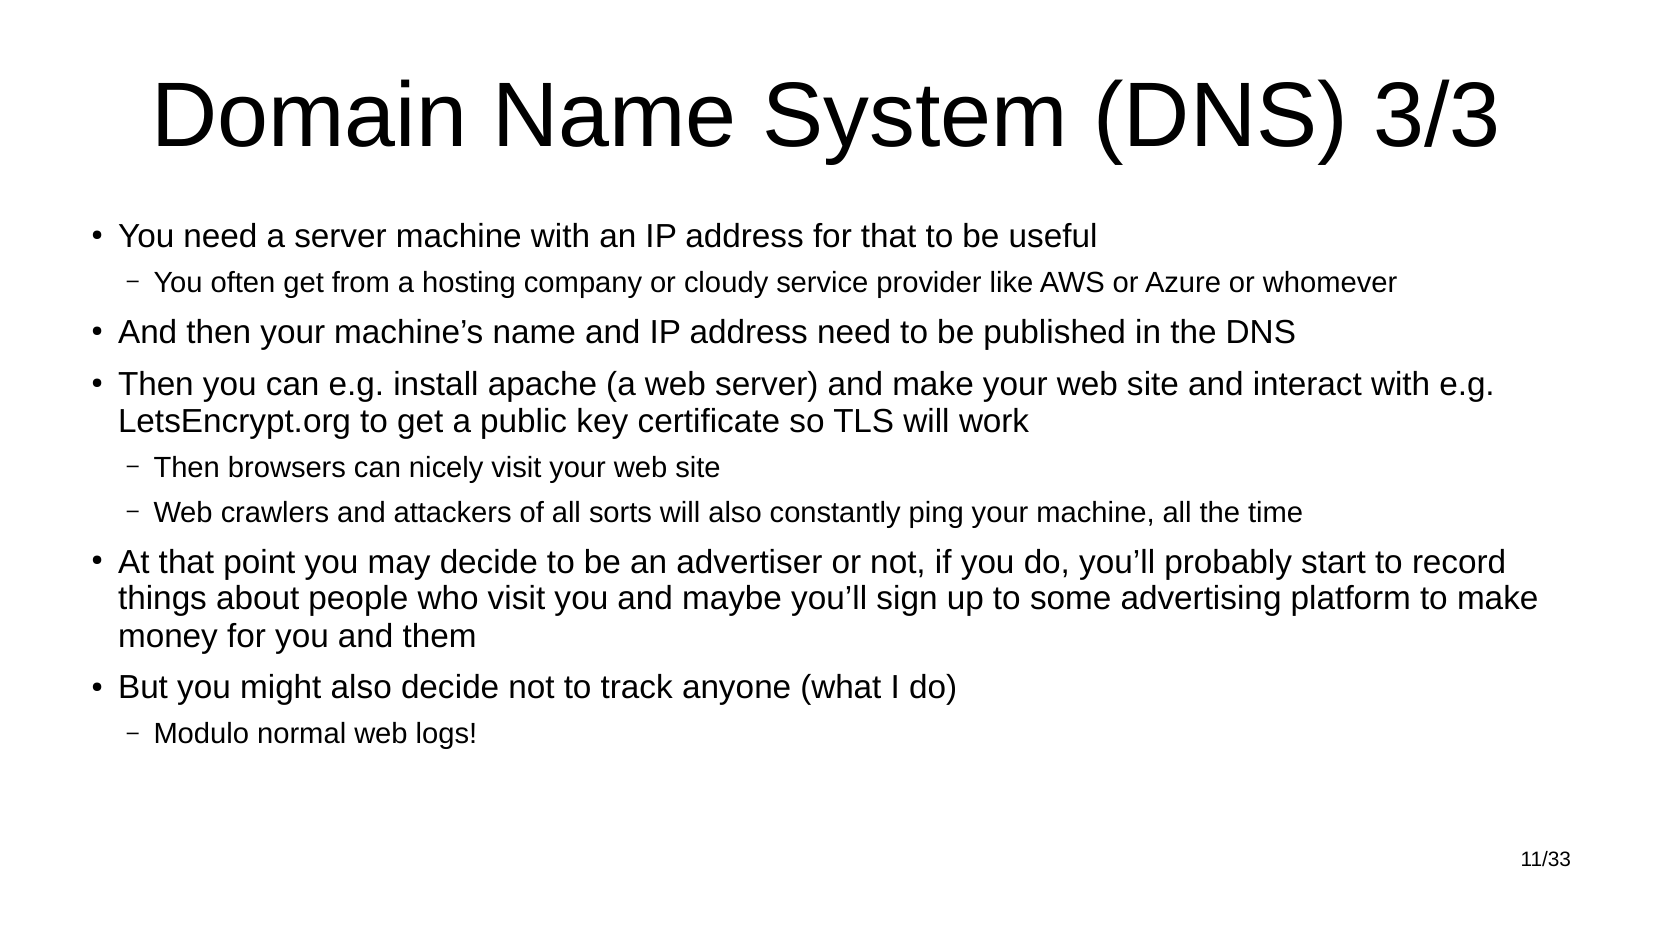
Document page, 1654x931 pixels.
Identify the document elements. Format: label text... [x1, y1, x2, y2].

list You need a server machine with an IP address for that to be useful You often get from a hosting company or cloudy service provider like AWS or Azure or whomever And then your machine’s name and IP address need to be published in the DNS Then you can e.g. install apache (a web server) and make your web site and interact with e.g. LetsEncrypt.org to get a public key certificate so TLS will work Then browsers can nicely visit your web site Web crawlers and attackers of all sorts will also constantly ping your machine, all the time At that point you may decide to be an advertiser or not, if you do, you’ll probably start to record things about people who visit you and maybe you’ll sign up to some advertising platform to make money for you and them But you might also decide not to track anyone (what I do) Modulo normal web logs! [82, 217, 1576, 758]
title Domain Name System (DNS) 3/3 [82, 37, 1571, 193]
